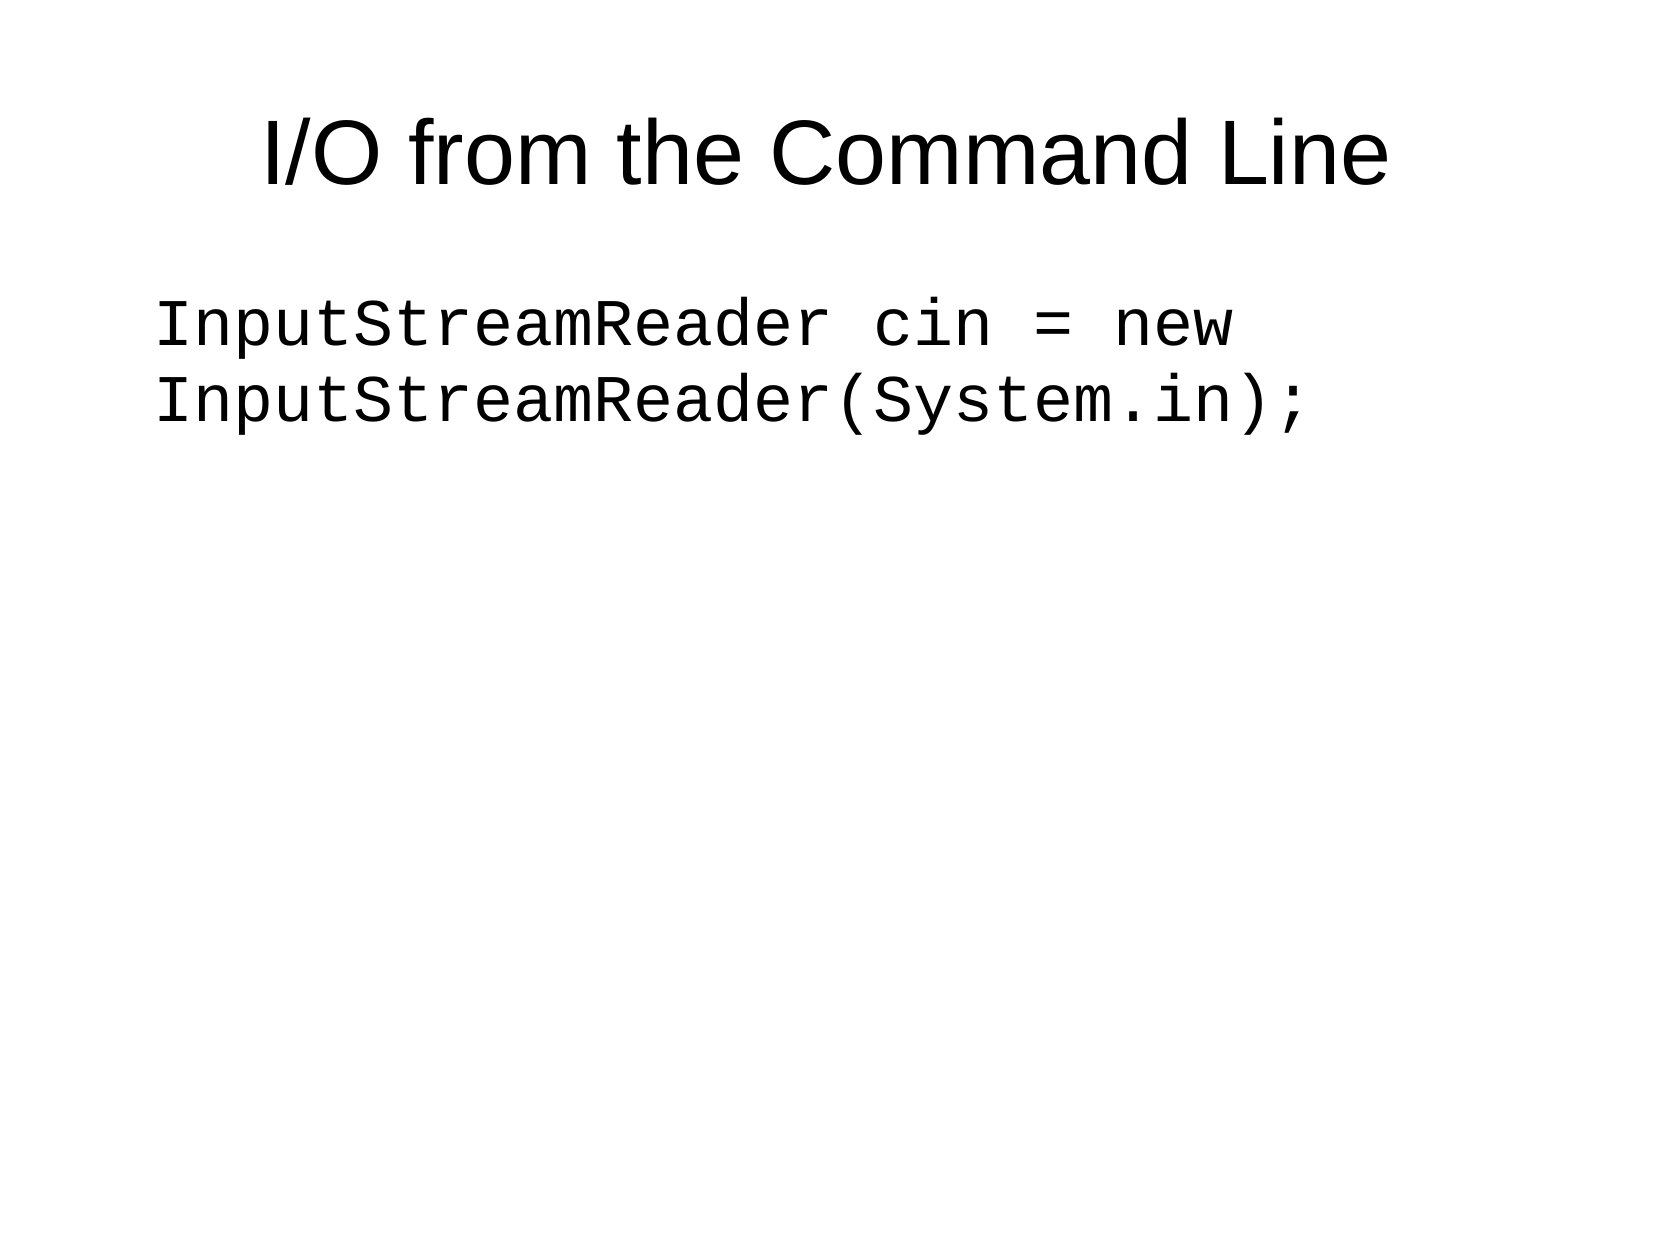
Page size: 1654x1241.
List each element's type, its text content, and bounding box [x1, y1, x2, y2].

list InputStreamReader cin = new InputStreamReader(System.in); [82, 290, 1571, 1010]
title I/O from the Command Line [82, 49, 1571, 257]
